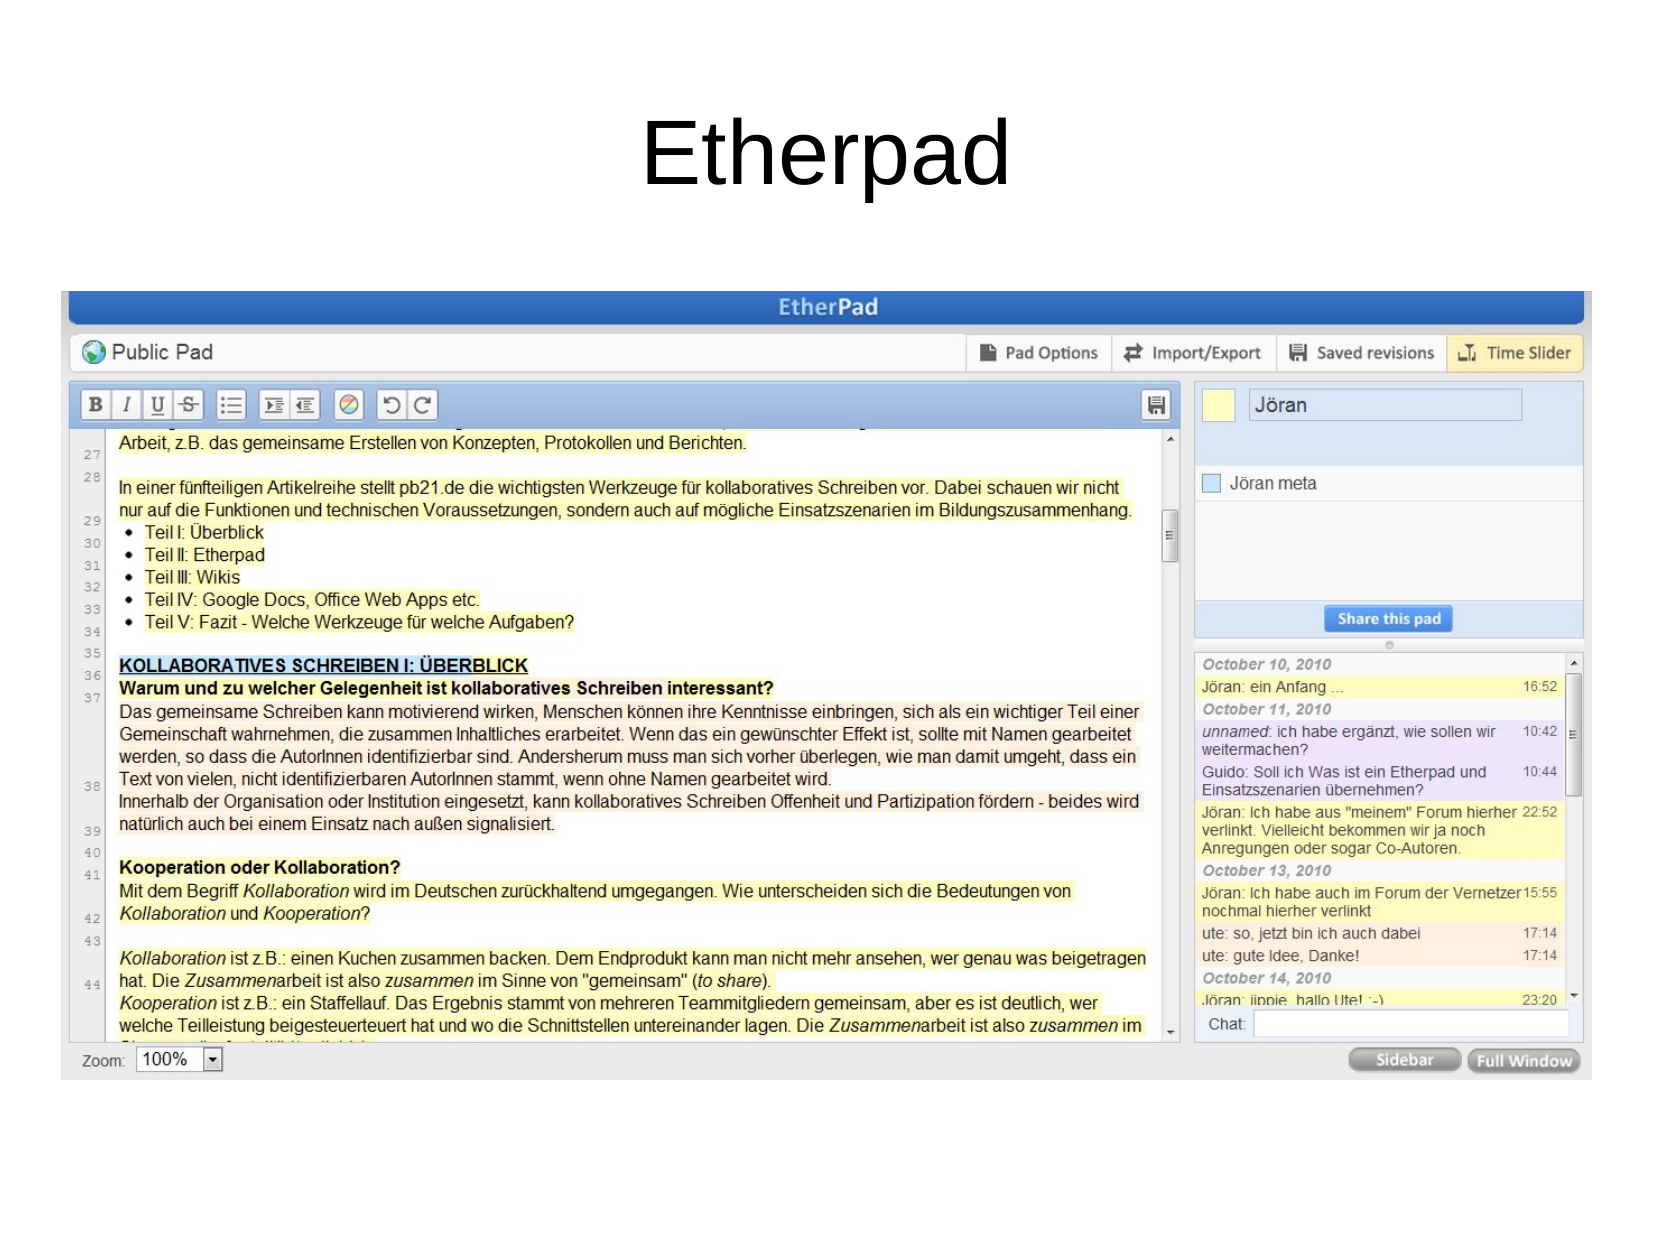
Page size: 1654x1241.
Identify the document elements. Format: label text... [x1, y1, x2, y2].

title Etherpad [82, 49, 1571, 257]
picture [61, 290, 1592, 1081]
